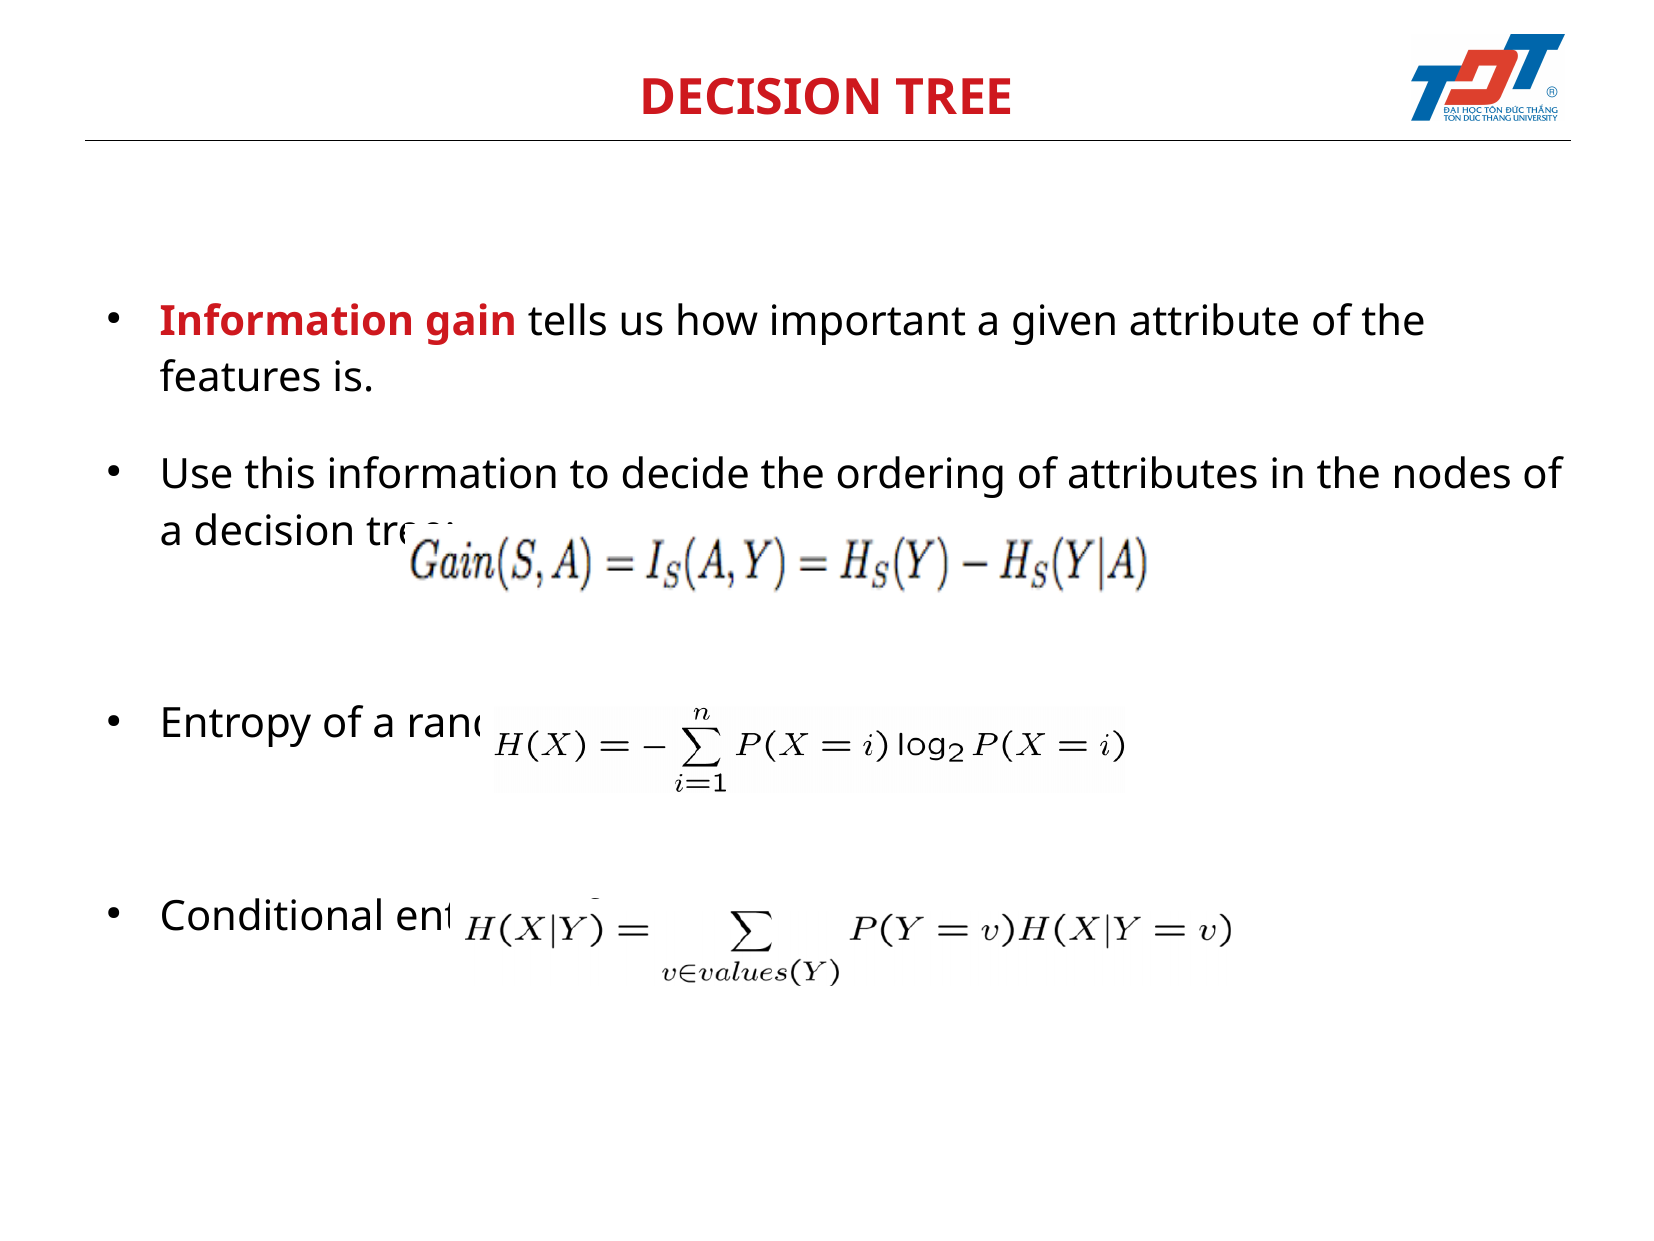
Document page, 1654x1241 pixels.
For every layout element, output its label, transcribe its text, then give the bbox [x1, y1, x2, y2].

title DECISION TREE [82, 49, 1571, 141]
picture [1411, 34, 1565, 121]
list Information gain tells us how important a given attribute of the features is. Use this information to decide the ordering of attributes in the nodes of a decision tree: Entropy of a random variable: Conditional entropy of X given Y: [88, 290, 1581, 1010]
picture [405, 524, 1156, 601]
picture [450, 899, 1246, 993]
picture [480, 704, 1126, 796]
